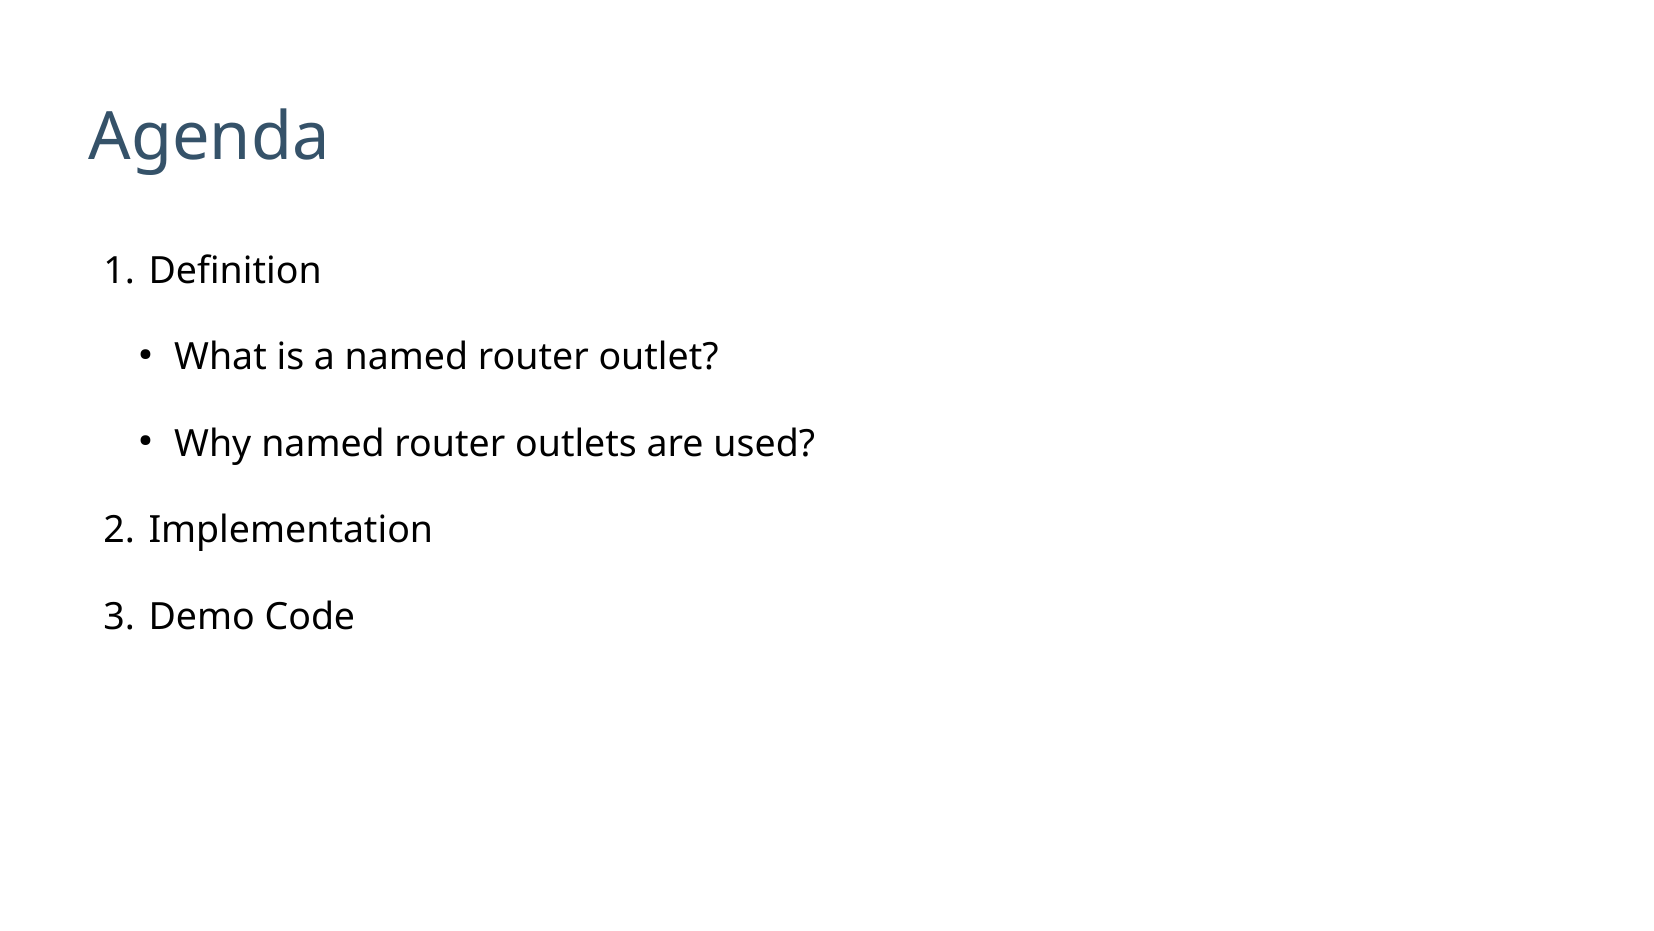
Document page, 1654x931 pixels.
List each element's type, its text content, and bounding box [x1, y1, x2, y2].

title Agenda [88, 60, 861, 207]
text_box Definition What is a named router outlet? Why named router outlets are used? Implementation Demo Code [88, 236, 1447, 611]
